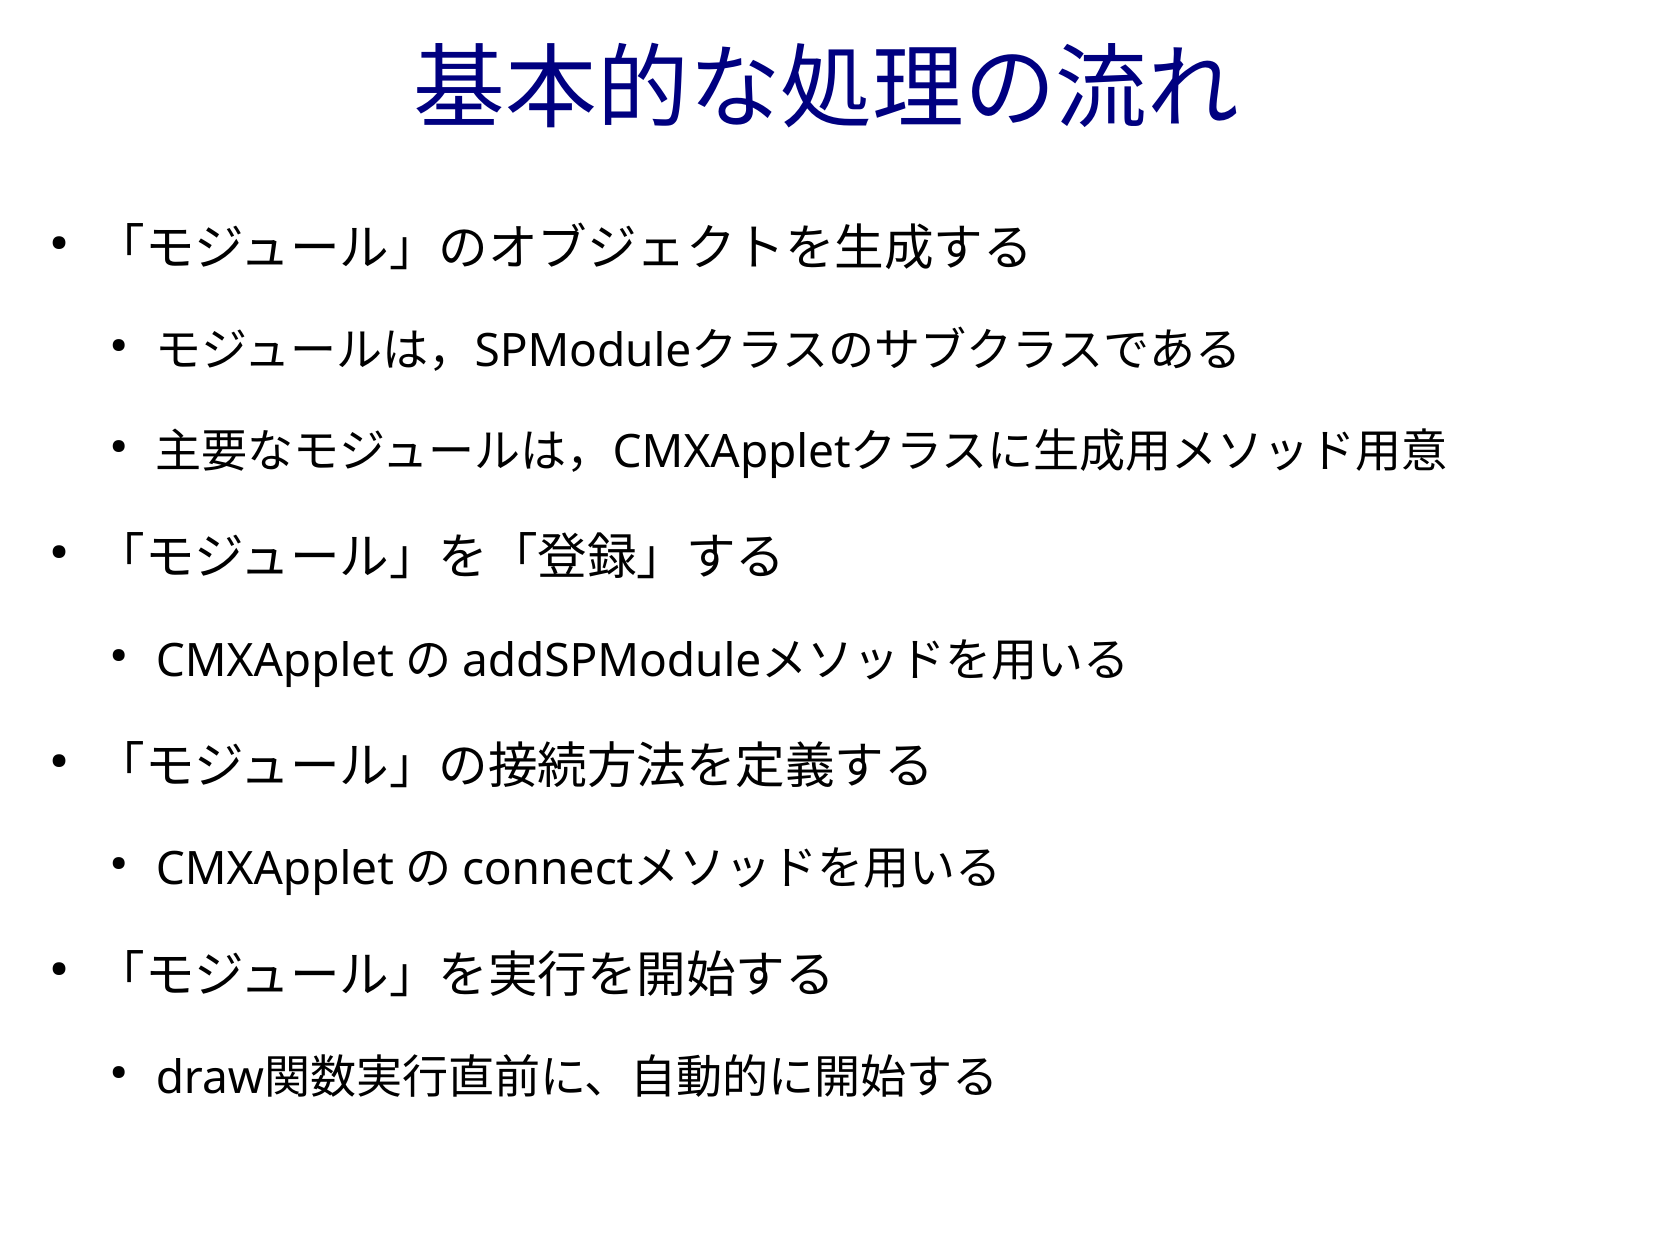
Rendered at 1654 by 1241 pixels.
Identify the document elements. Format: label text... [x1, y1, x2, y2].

title 基本的な処理の流れ [82, 27, 1571, 133]
list 「モジュール」のオブジェクトを生成する モジュールは，SPModuleクラスのサブクラスである 主要なモジュールは，CMXAppletクラスに生成用メソッド用意 「モジュール」を「登録」する CMXApplet の addSPModuleメソッドを用いる 「モジュール」の接続方法を定義する CMXApplet の connectメソッドを用いる 「モジュール」を実行を開始する draw関数実行直前に、自動的に開始する [35, 172, 1595, 1108]
